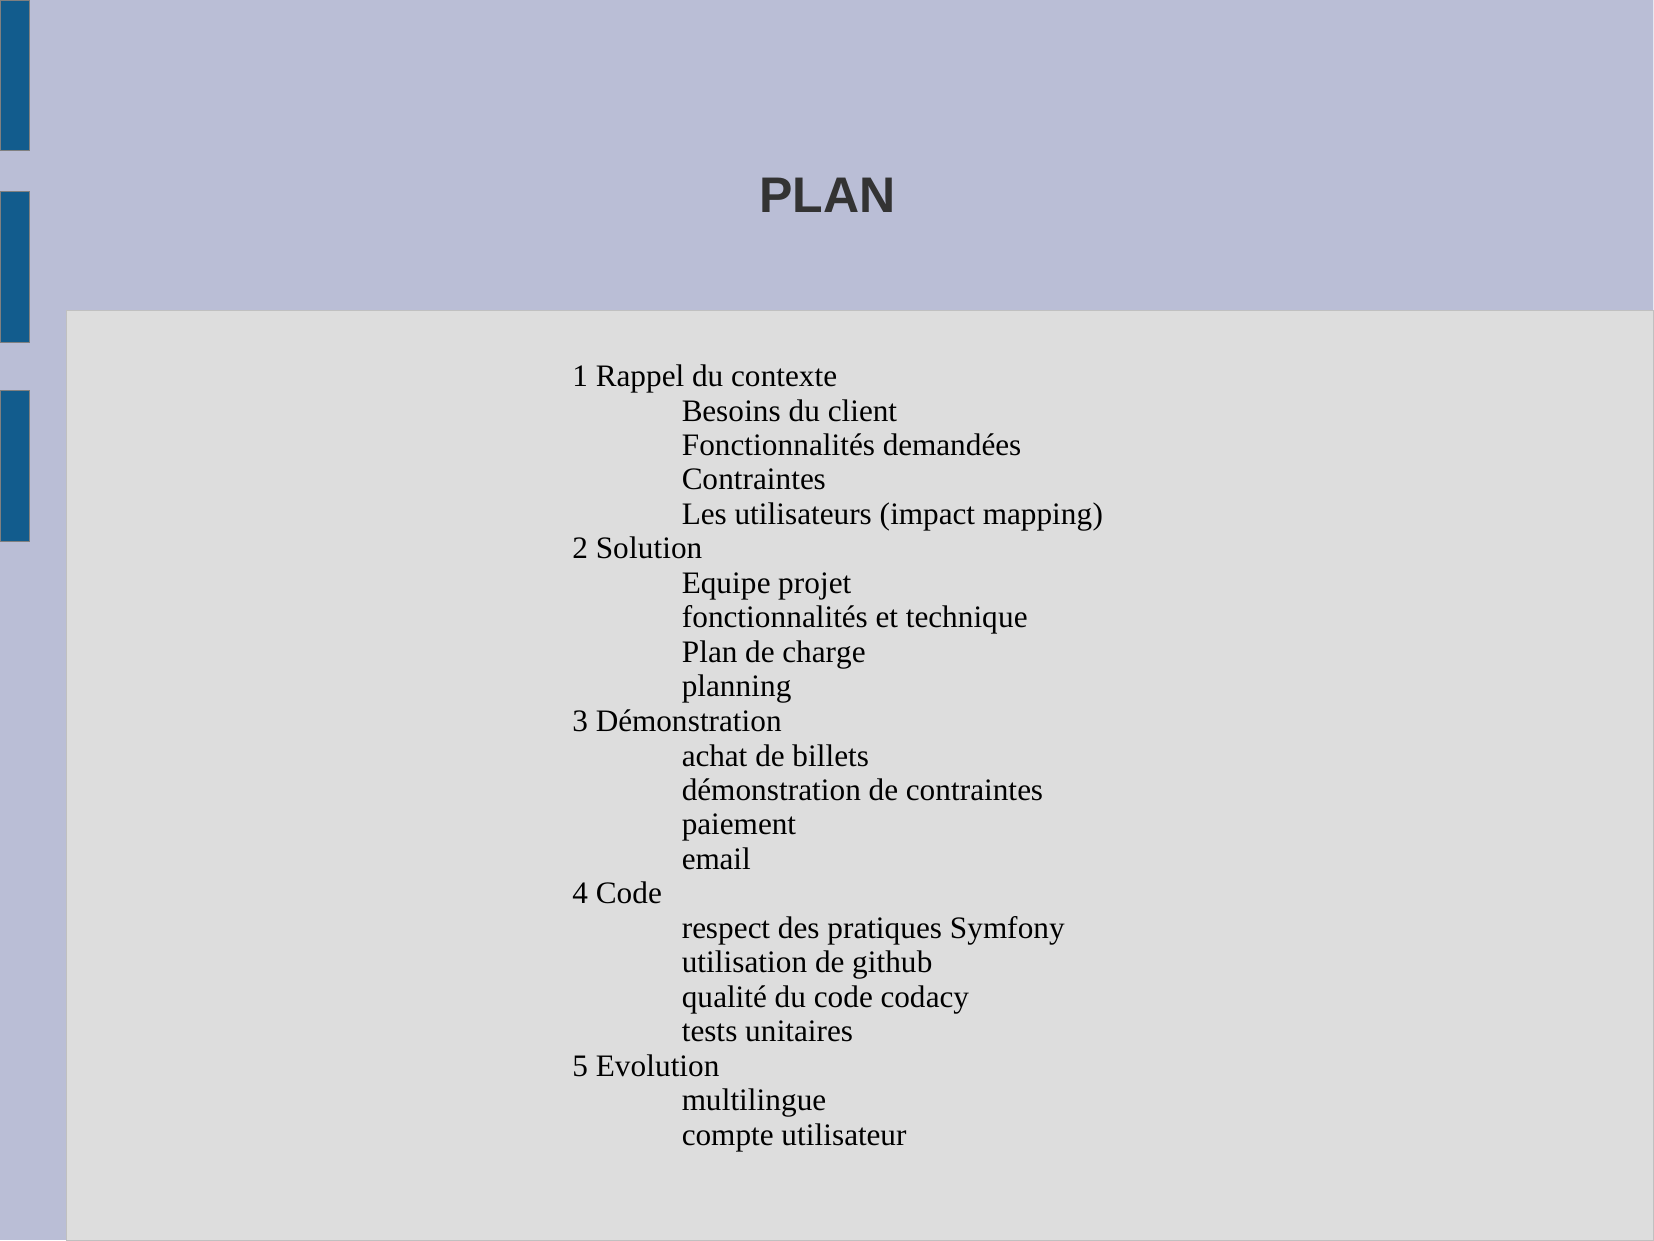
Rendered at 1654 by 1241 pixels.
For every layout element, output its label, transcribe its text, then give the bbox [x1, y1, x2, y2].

title PLAN [121, 91, 1534, 299]
subtitle 1 Rappel du contexte Besoins du client Fonctionnalités demandées Contraintes Les utilisateurs (impact mapping) 2 Solution Equipe projet fonctionnalités et technique Plan de charge planning 3 Démonstration achat de billets démonstration de contraintes paiement email 4 Code respect des pratiques Symfony utilisation de github qualité du code codacy tests unitaires 5 Evolution multilingue compte utilisateur [572, 341, 1128, 1170]
